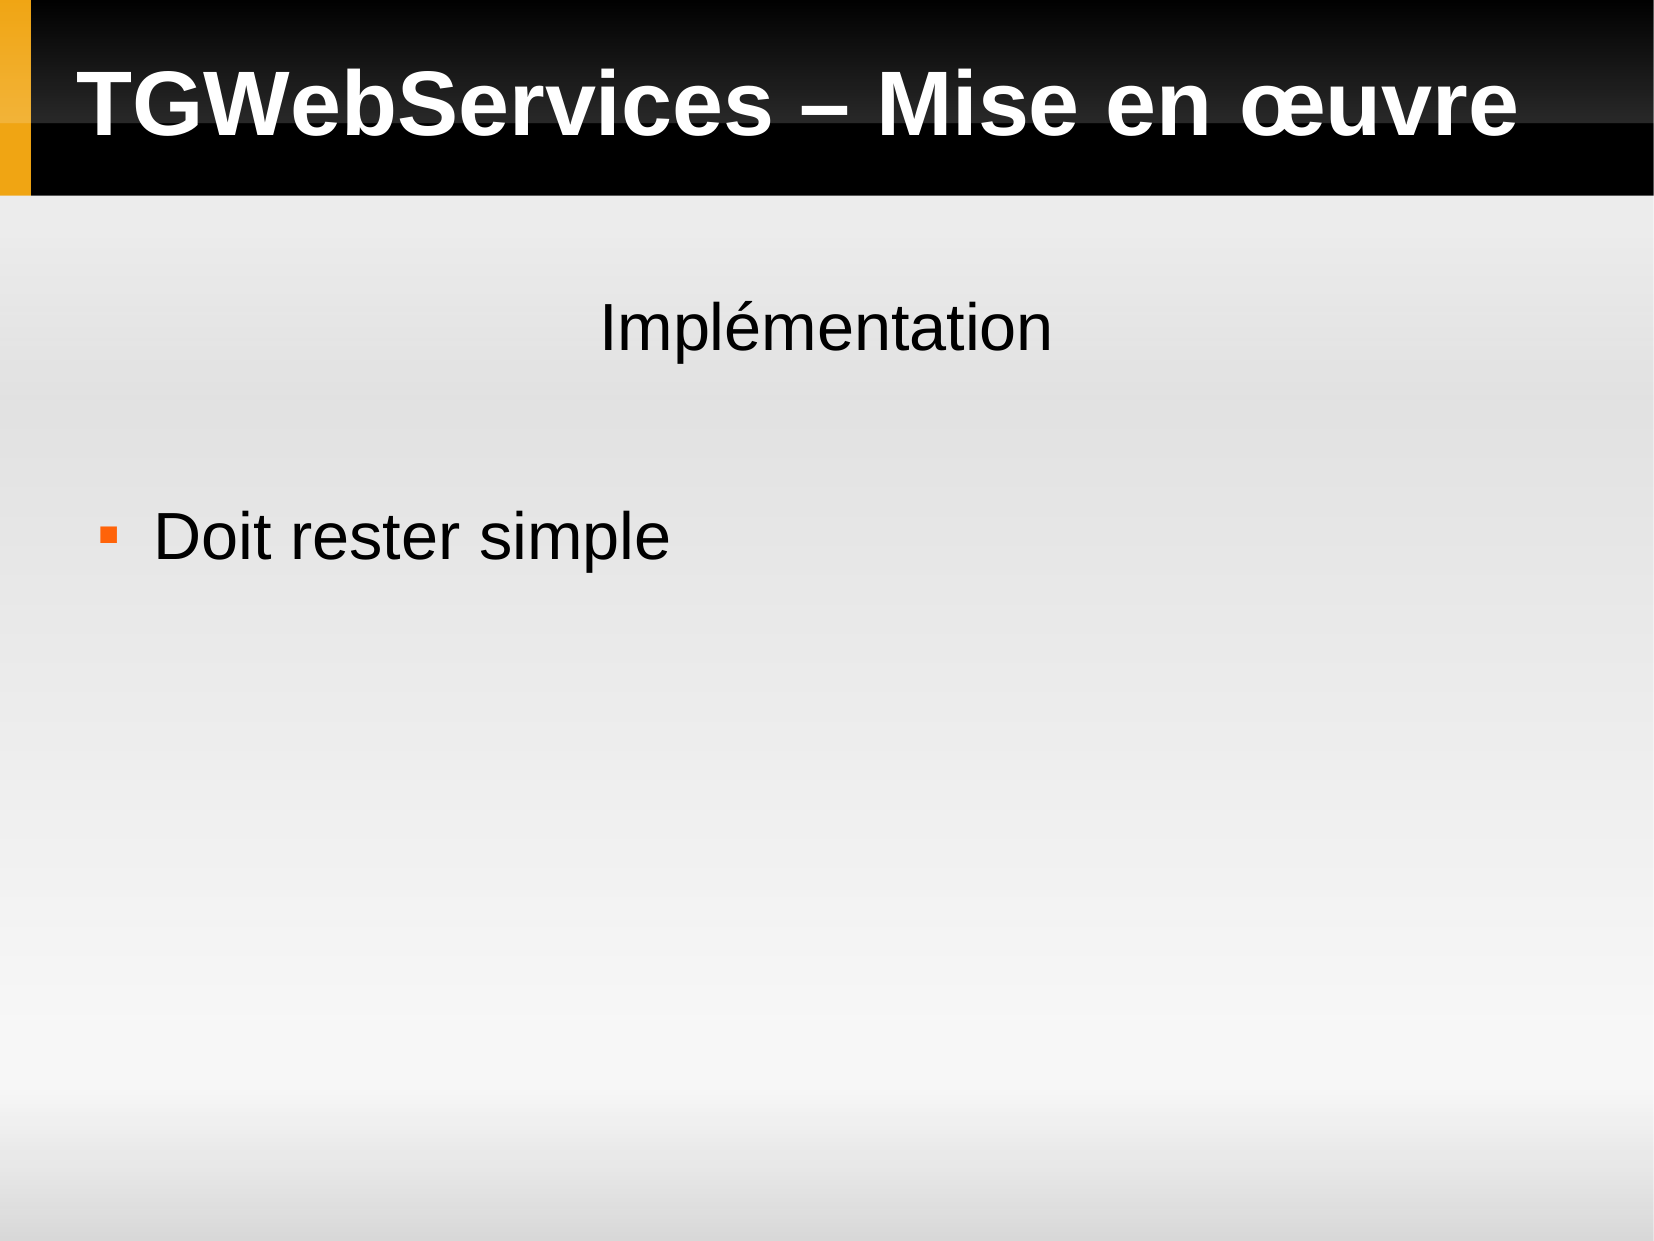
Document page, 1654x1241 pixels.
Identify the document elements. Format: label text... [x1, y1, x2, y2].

list Implémentation Doit rester simple [82, 290, 1571, 1094]
picture [0, 0, 1654, 1241]
title TGWebServices – Mise en œuvre [76, 7, 1565, 200]
